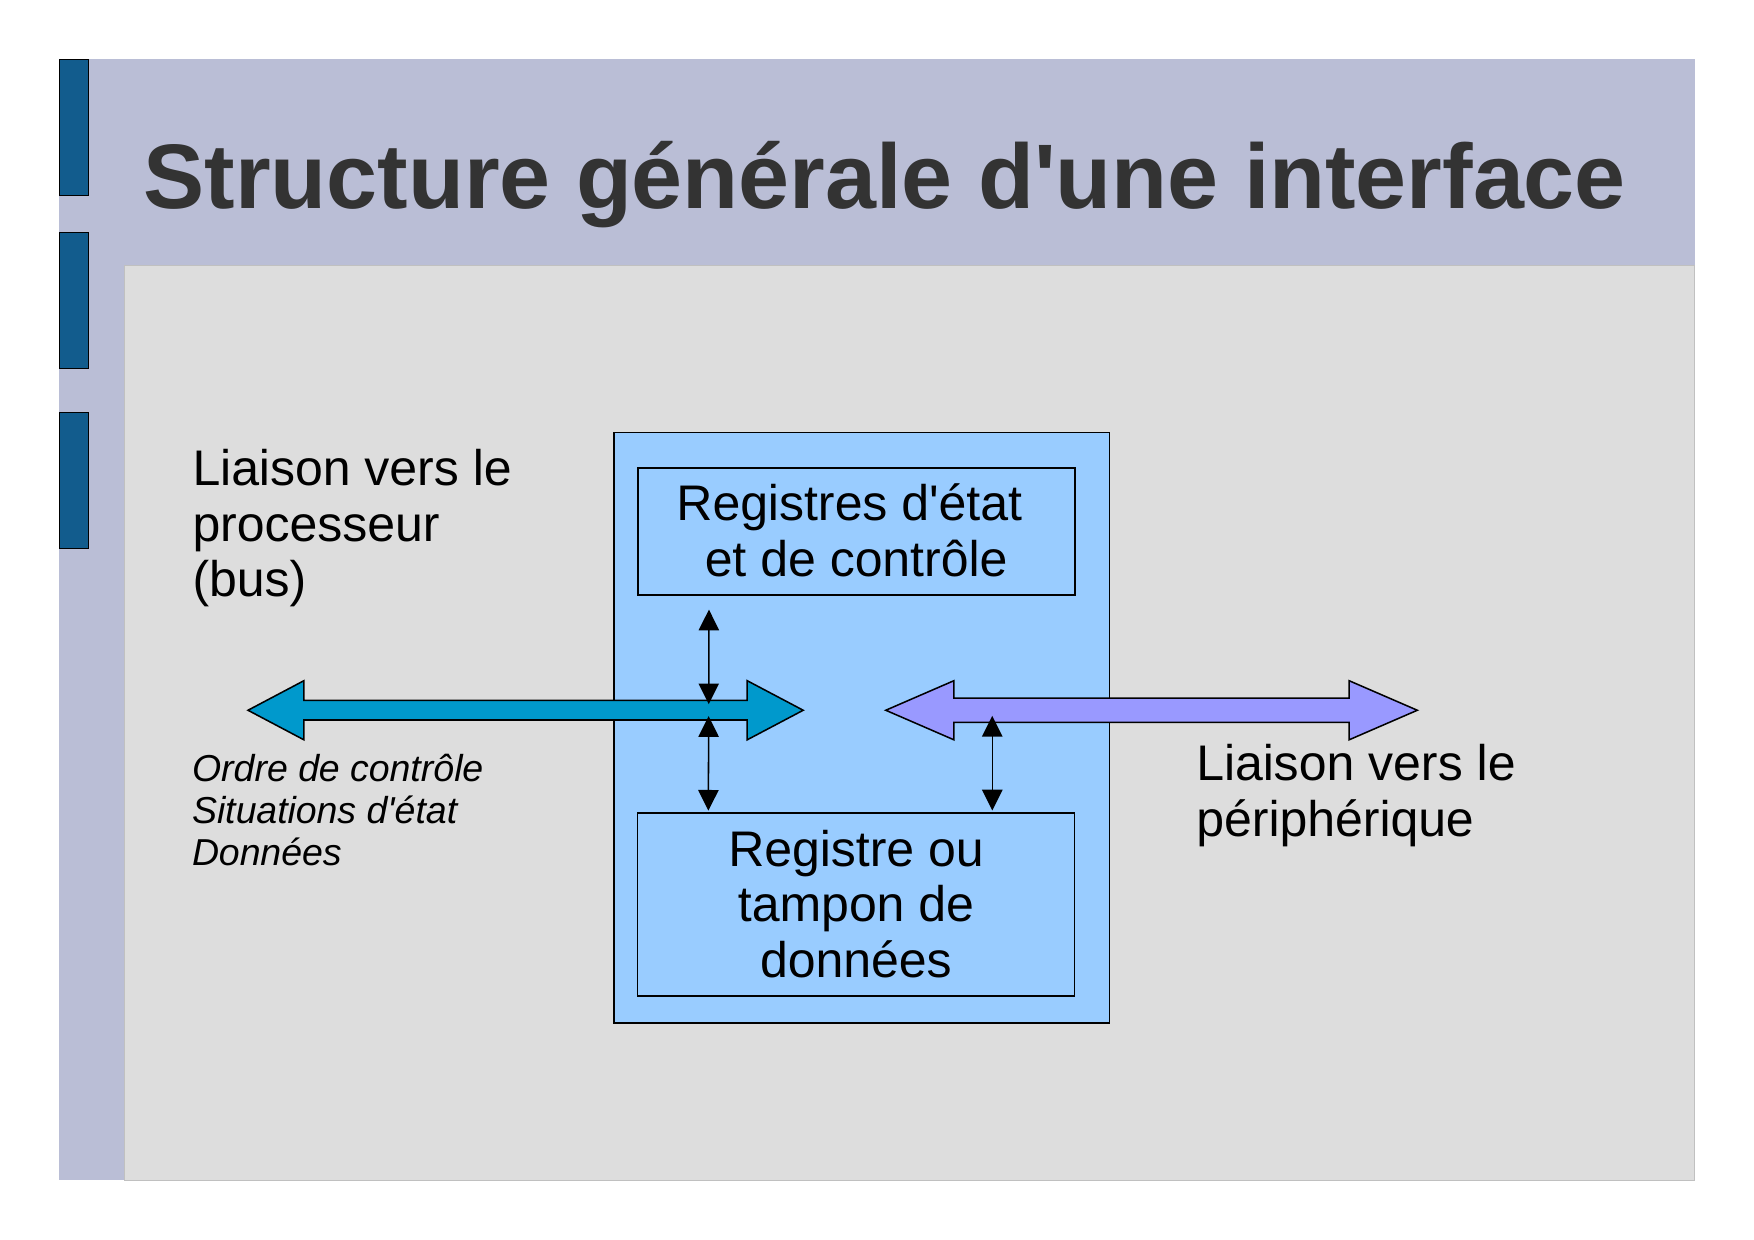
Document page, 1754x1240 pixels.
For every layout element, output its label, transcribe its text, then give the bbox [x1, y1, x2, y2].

text_box Liaison vers le processeur (bus) [177, 432, 527, 616]
text_box Ordre de contrôle Situations d'état Données [177, 739, 499, 882]
text_box Registres d'état et de contrôle [637, 467, 1075, 595]
text_box Liaison vers le périphérique [1181, 727, 1531, 855]
text_box [247, 432, 1418, 1023]
title Structure générale d'une interface [118, 88, 1654, 266]
text_box Registre ou tampon de données [637, 813, 1075, 996]
